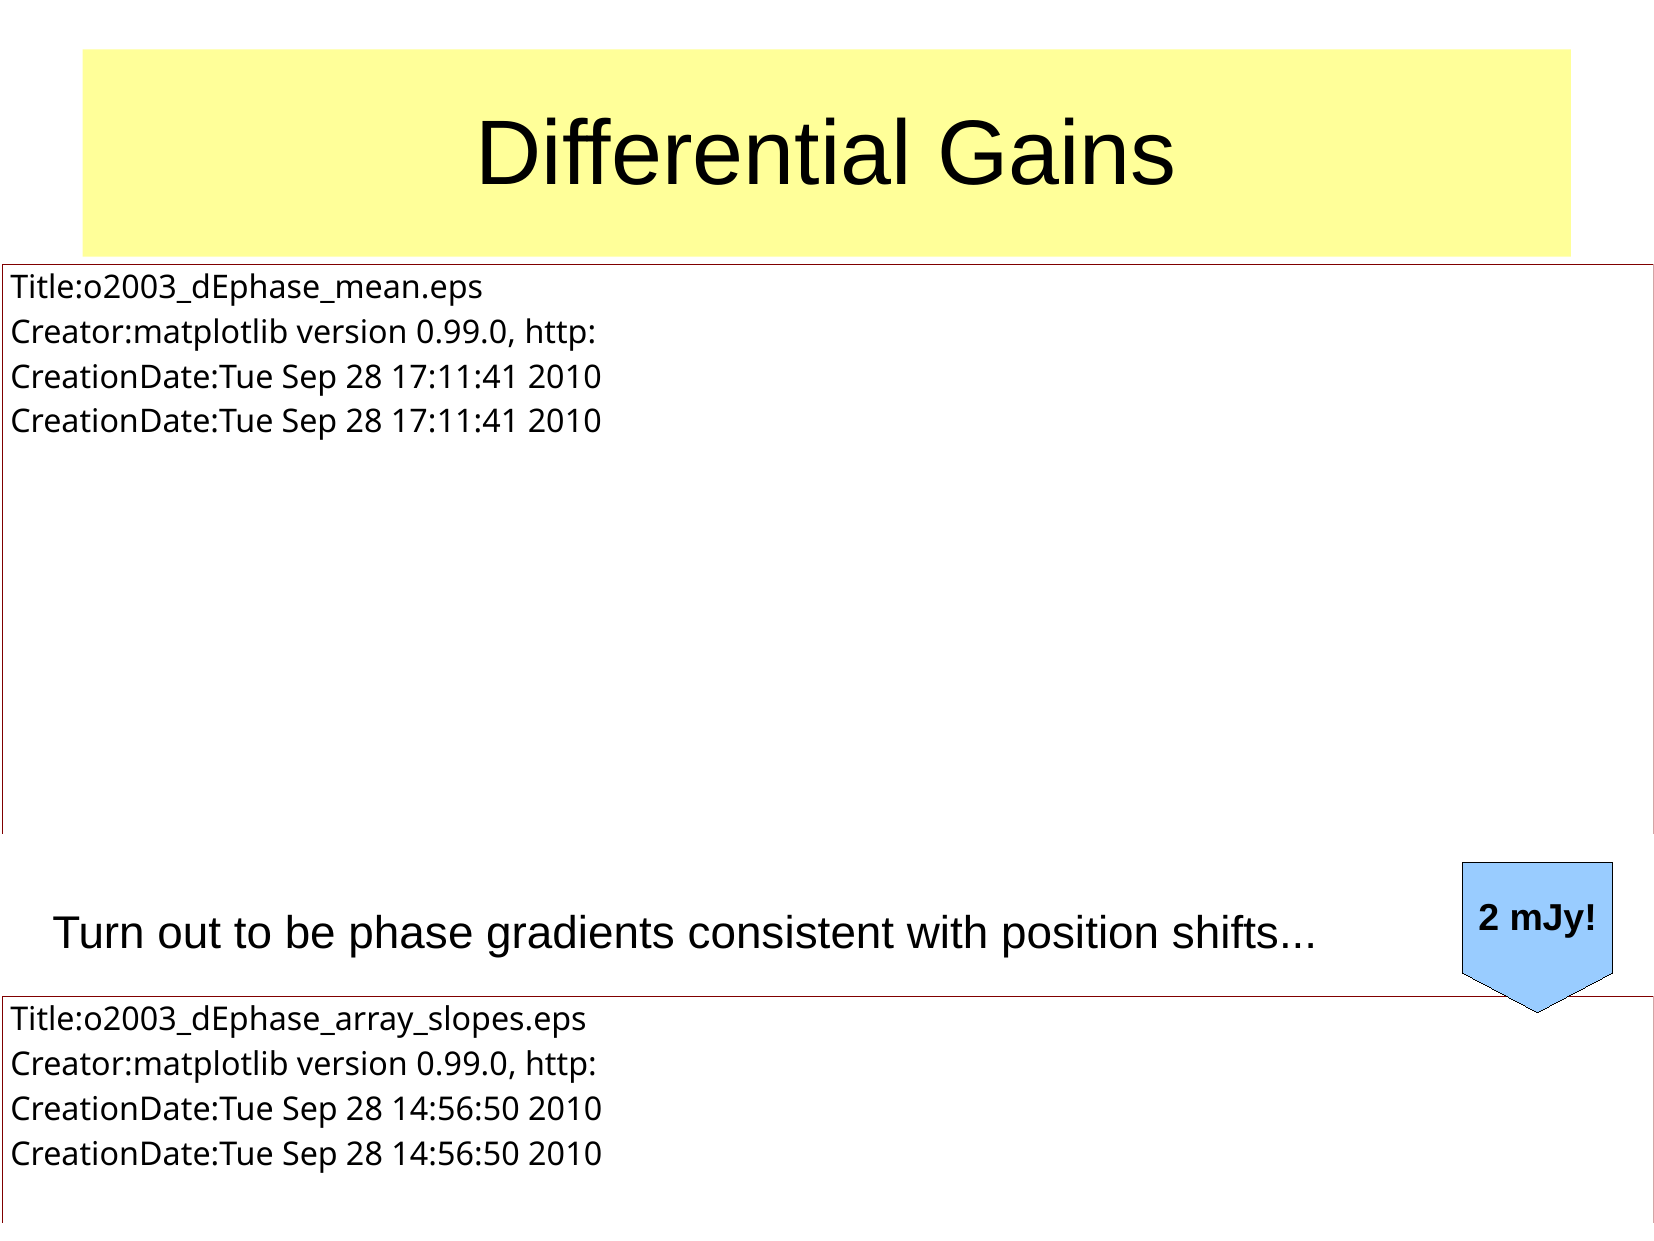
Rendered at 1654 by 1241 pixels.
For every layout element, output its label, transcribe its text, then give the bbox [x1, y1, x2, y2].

title Differential Gains [82, 49, 1571, 257]
text_box Turn out to be phase gradients consistent with position shifts... [37, 900, 1426, 1013]
picture [0, 262, 1654, 834]
text_box 2 mJy! [1462, 862, 1613, 1013]
picture [0, 993, 1654, 1223]
